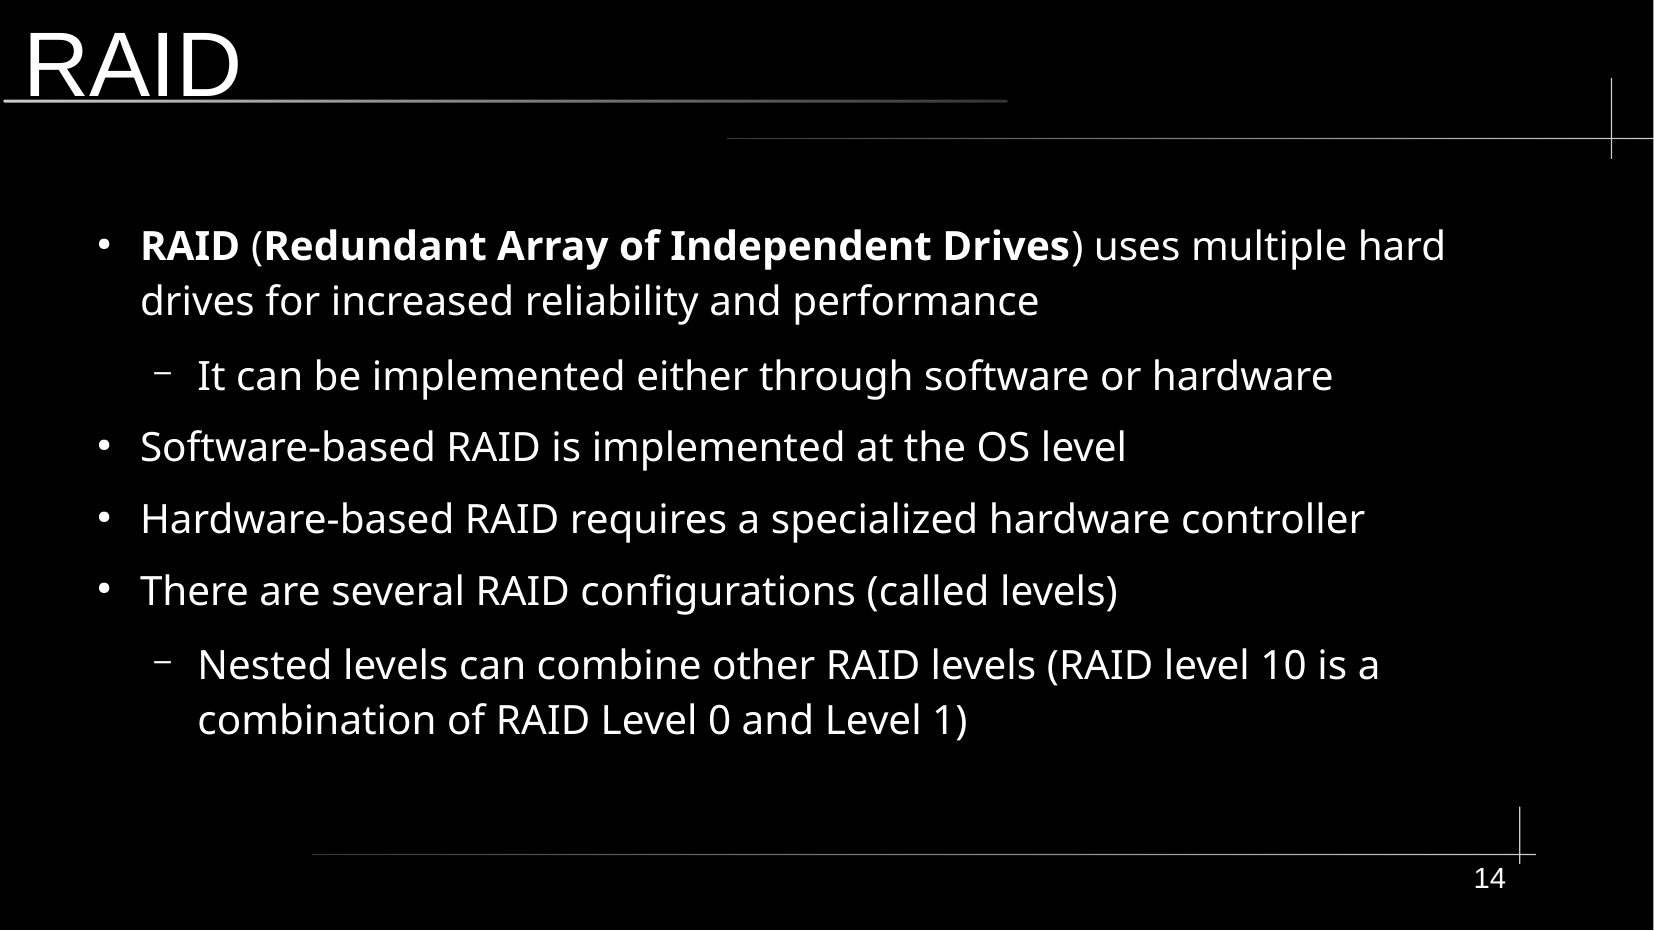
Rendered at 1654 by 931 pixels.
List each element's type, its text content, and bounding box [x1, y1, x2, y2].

title RAID [23, 11, 1589, 119]
list RAID (Redundant Array of Independent Drives) uses multiple hard drives for increased reliability and performance It can be implemented either through software or hardware Software-based RAID is implemented at the OS level Hardware-based RAID requires a specialized hardware controller There are several RAID configurations (called levels) Nested levels can combine other RAID levels (RAID level 10 is a combination of RAID Level 0 and Level 1) [82, 217, 1571, 758]
